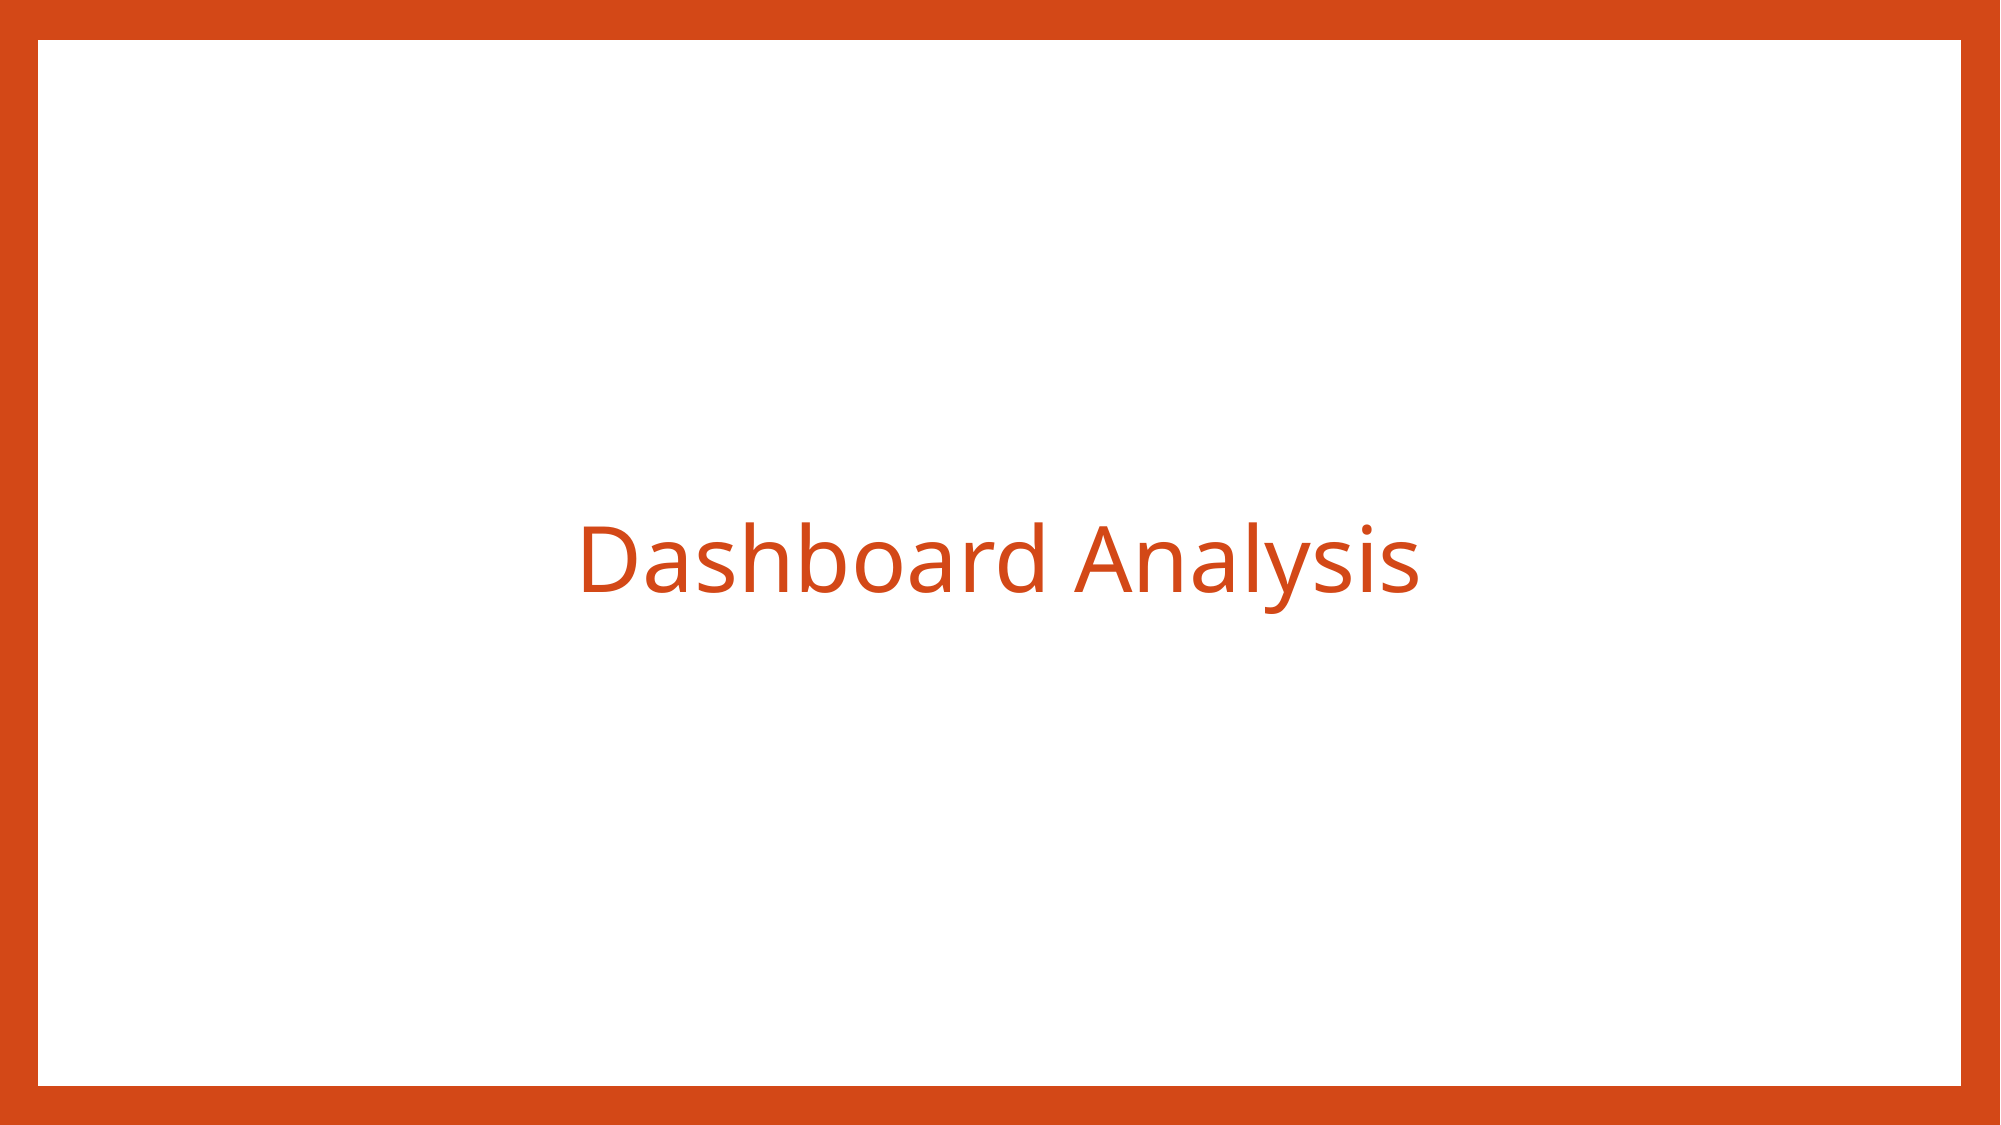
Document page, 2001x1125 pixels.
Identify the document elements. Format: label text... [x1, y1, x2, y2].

title Dashboard Analysis [189, 451, 1810, 674]
